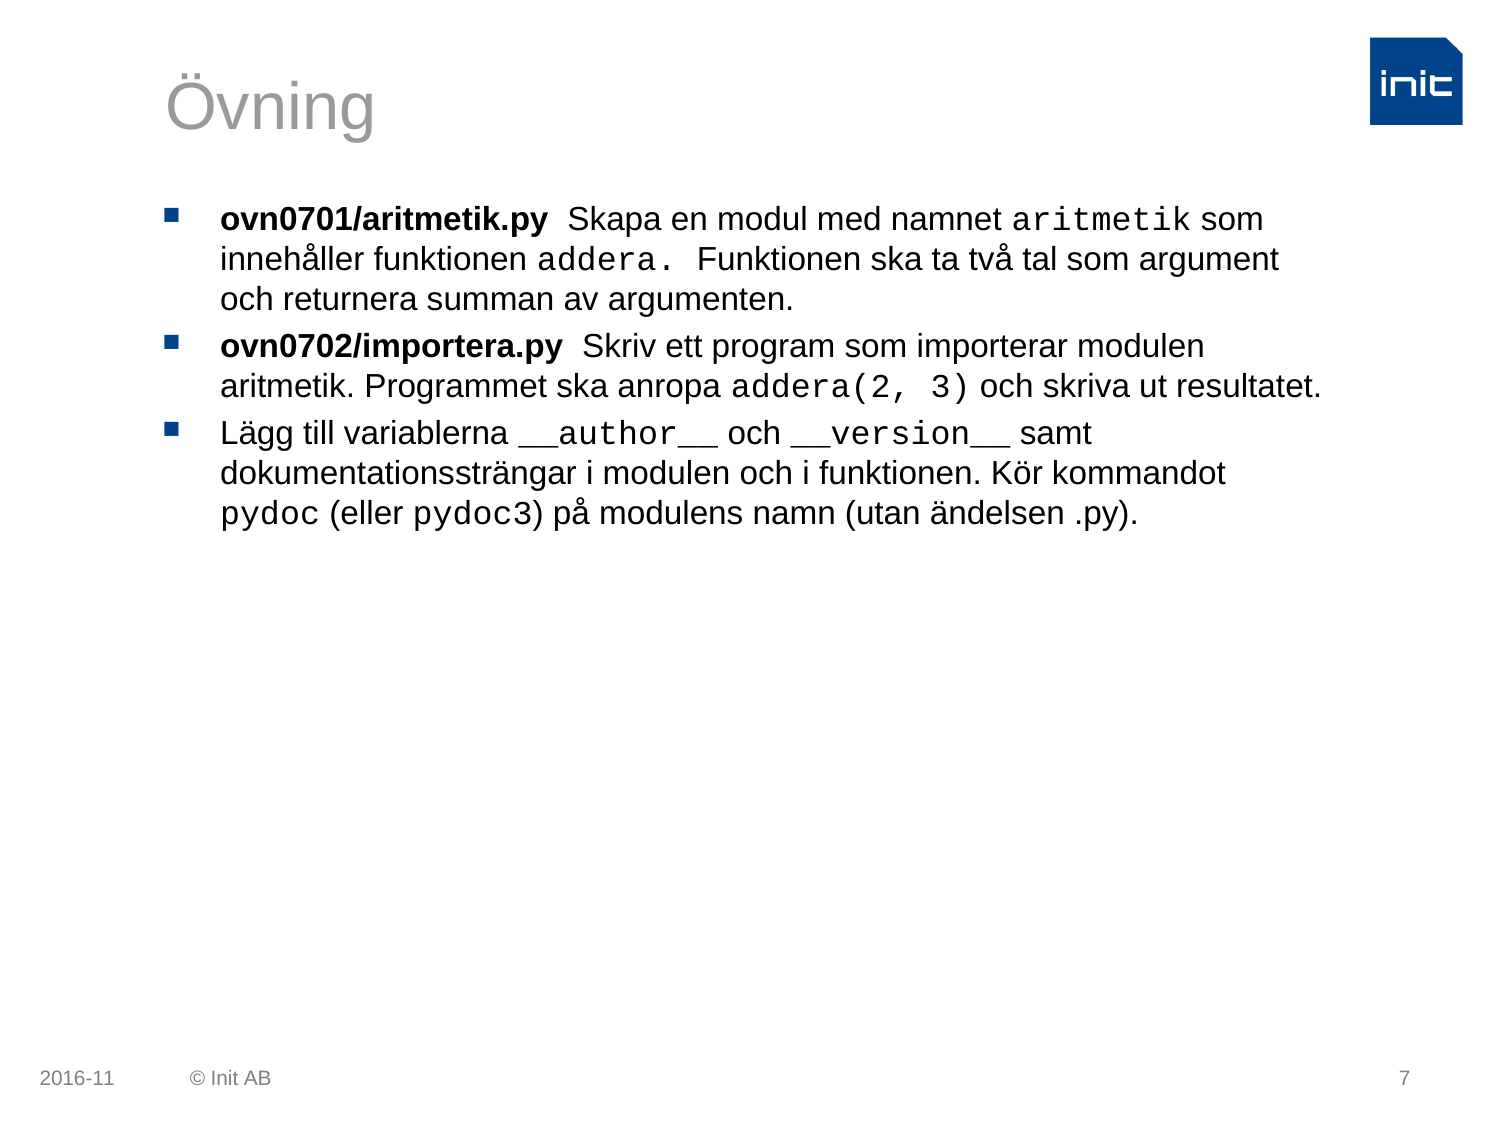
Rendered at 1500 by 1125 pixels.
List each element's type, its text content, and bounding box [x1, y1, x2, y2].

text_box ovn0701/aritmetik.py Skapa en modul med namnet aritmetik som innehåller funktionen addera. Funktionen ska ta två tal som argument och returnera summan av argumenten. ovn0702/importera.py Skriv ett program som importerar modulen aritmetik. Programmet ska anropa addera(2, 3) och skriva ut resultatet. Lägg till variablerna __author__ och __version__ samt dokumentationssträngar i modulen och i funktionen. Kör kommandot pydoc (eller pydoc3) på modulens namn (utan ändelsen .py). [150, 189, 1351, 963]
text_box Övning [150, 0, 1351, 151]
text_box © Init AB [174, 1037, 1326, 1098]
text_box 2016-11 [24, 1037, 151, 1098]
text_box <nummer> [1350, 1037, 1426, 1098]
picture [1370, 37, 1463, 125]
